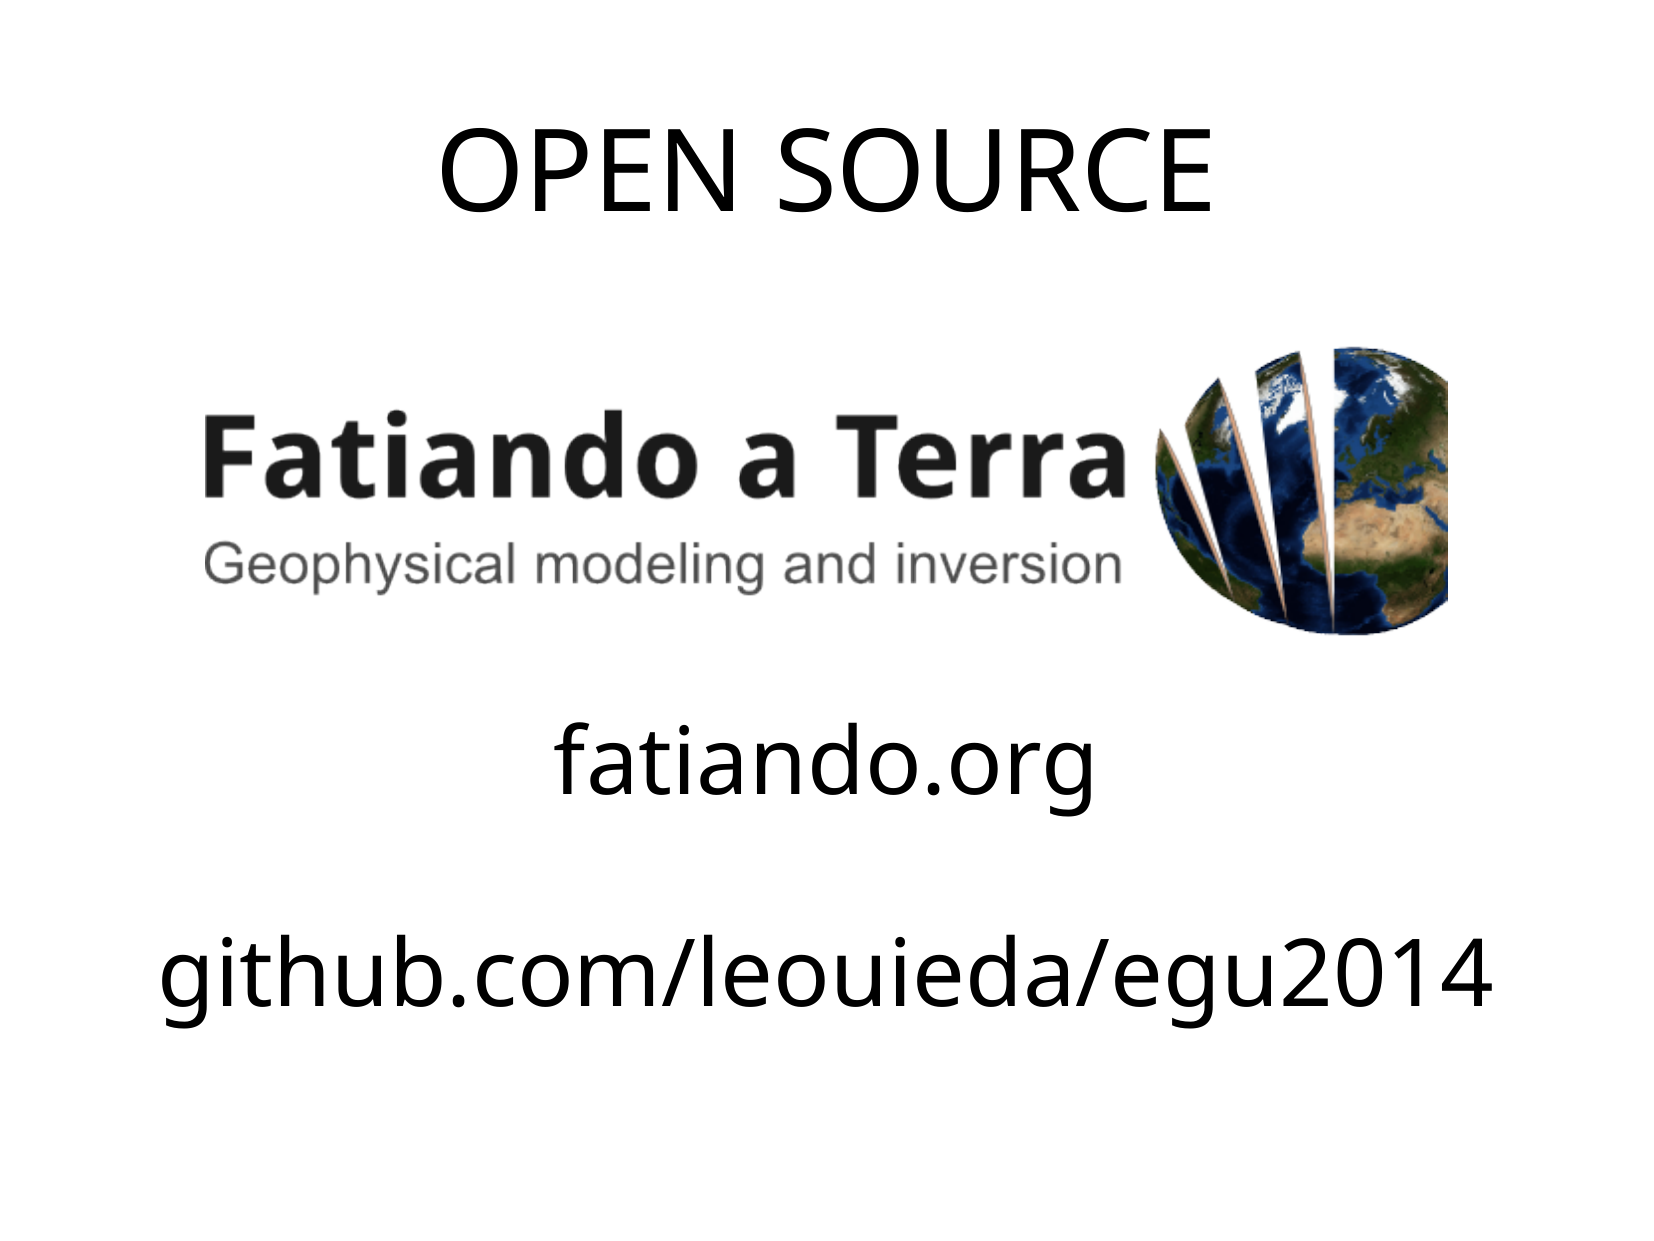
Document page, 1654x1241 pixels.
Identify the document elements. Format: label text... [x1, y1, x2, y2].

title OPEN SOURCE [23, 34, 1629, 301]
title github.com/leouieda/egu2014 [23, 837, 1629, 1104]
picture [205, 341, 1448, 625]
title fatiando.org [23, 625, 1629, 837]
